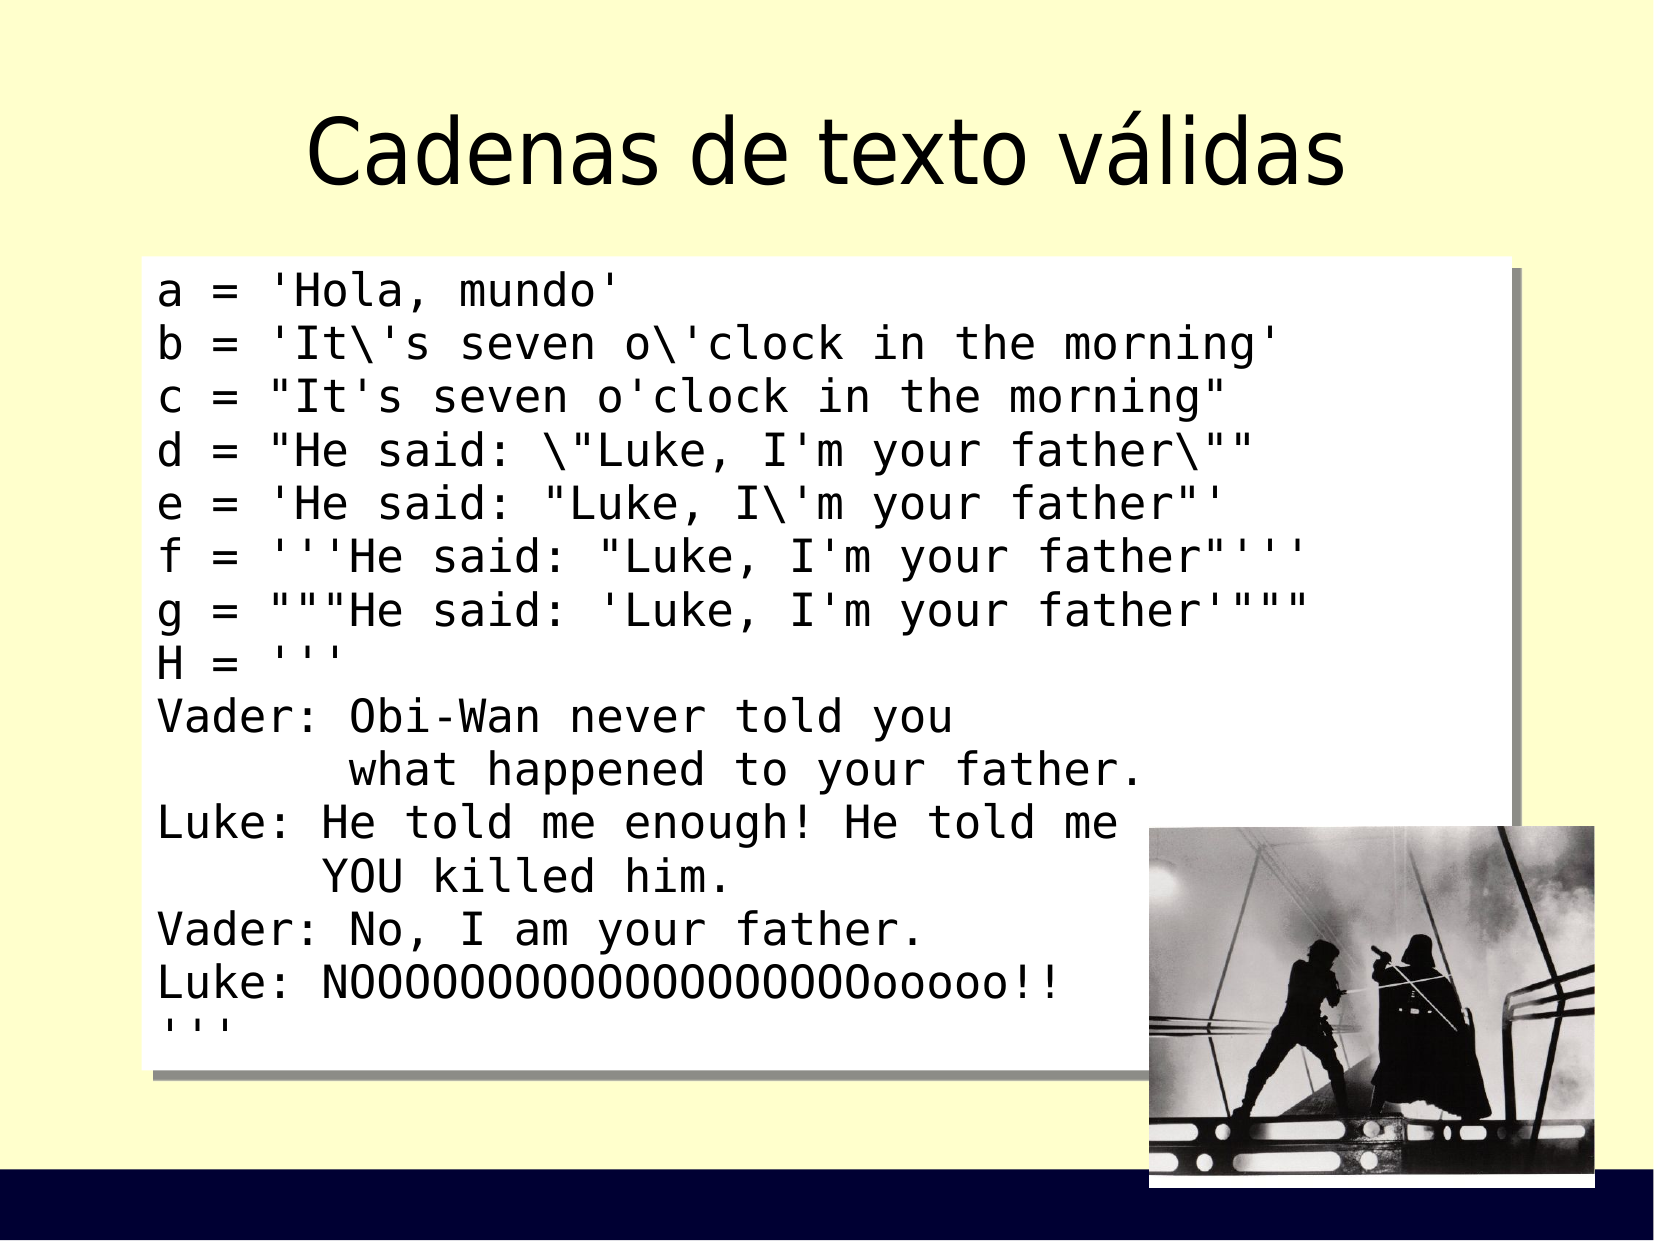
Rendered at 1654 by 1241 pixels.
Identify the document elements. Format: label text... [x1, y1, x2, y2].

picture [1149, 826, 1595, 1188]
title Cadenas de texto válidas [82, 49, 1571, 257]
text_box a = 'Hola, mundo' b = 'It\'s seven o\'clock in the morning' c = "It's seven o'clock in the morning" d = "He said: \"Luke, I'm your father\"" e = 'He said: "Luke, I\'m your father"' f = '''He said: "Luke, I'm your father"''' g = """He said: 'Luke, I'm your father'""" H = ''' Vader: Obi-Wan never told you what happened to your father. Luke: He told me enough! He told me YOU killed him. Vader: No, I am your father. Luke: NOOOOOOOOOOOOOOOOOOOooooo!! ''' [141, 256, 1512, 1071]
